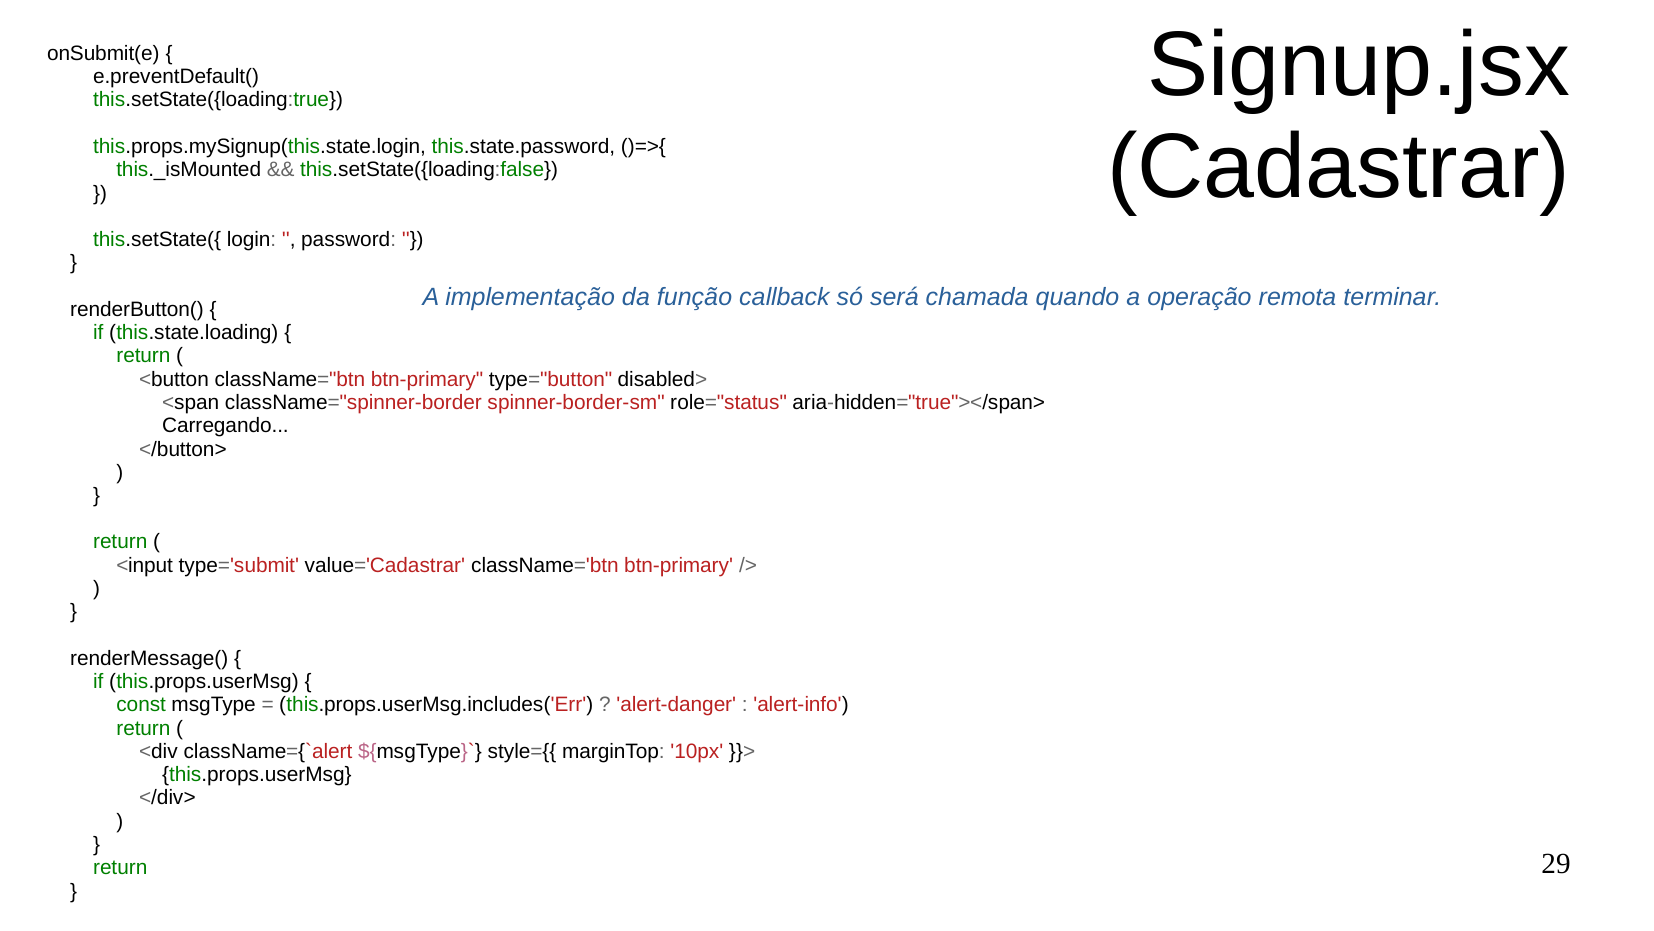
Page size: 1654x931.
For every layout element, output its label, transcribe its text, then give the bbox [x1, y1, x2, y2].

text_box A implementação da função callback só será chamada quando a operação remota terminar. [407, 275, 1459, 319]
text_box onSubmit(e) { e.preventDefault() this.setState({loading:true}) this.props.mySignup(this.state.login, this.state.password, ()=>{ this._isMounted && this.setState({loading:false}) }) this.setState({ login: '', password: ''}) } renderButton() { if (this.state.loading) { return ( <button className="btn btn-primary" type="button" disabled> <span className="spinner-border spinner-border-sm" role="status" aria-hidden="true"></span> Carregando... </button> ) } return ( <input type='submit' value='Cadastrar' className='btn btn-primary' /> ) } renderMessage() { if (this.props.userMsg) { const msgType = (this.props.userMsg.includes('Err') ? 'alert-danger' : 'alert-info') return ( <div className={`alert ${msgType}`} style={{ marginTop: '10px' }}> {this.props.userMsg} </div> ) } return } [32, 34, 1312, 910]
title Signup.jsx (Cadastrar) [82, 12, 1571, 218]
